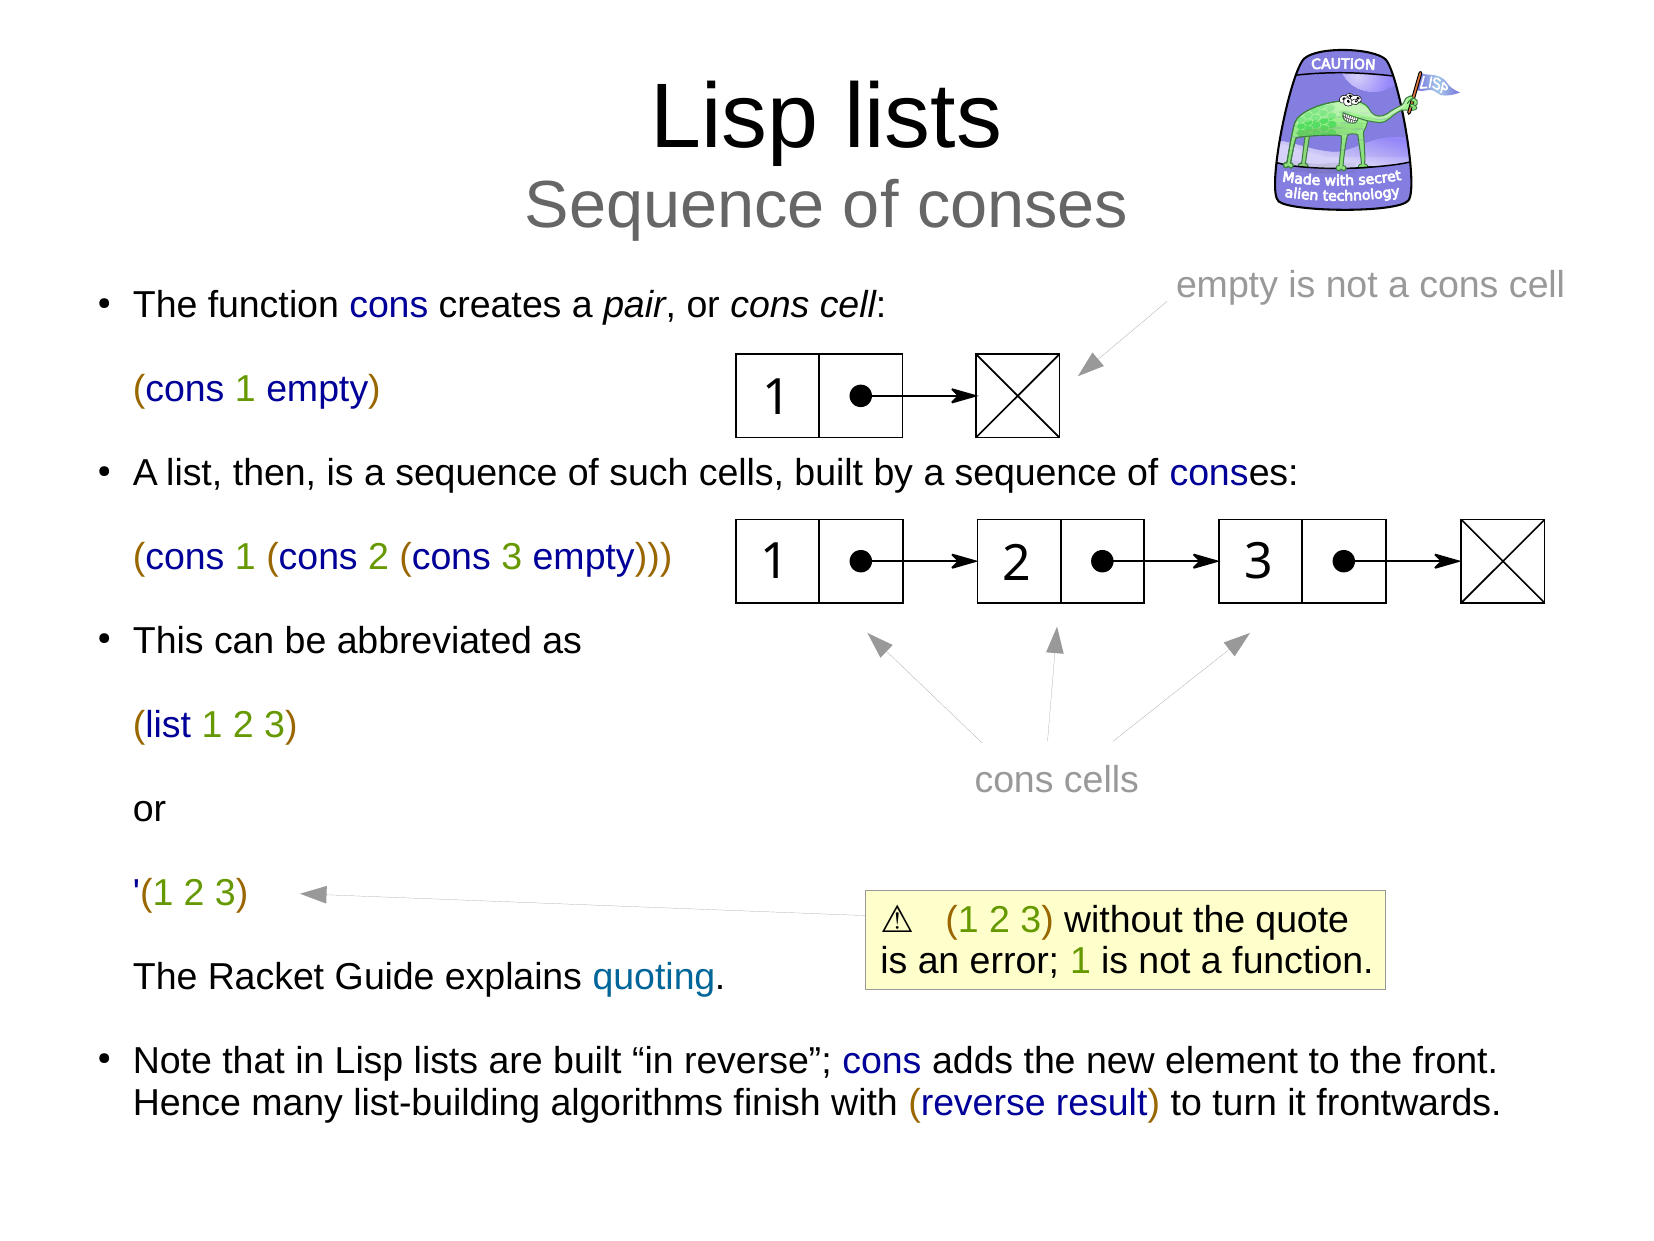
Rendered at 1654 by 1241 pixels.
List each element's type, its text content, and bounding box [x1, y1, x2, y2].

text_box The function cons creates a pair, or cons cell: (cons 1 empty) A list, then, is a sequence of such cells, built by a sequence of conses: (cons 1 (cons 2 (cons 3 empty))) This can be abbreviated as (list 1 2 3) or '(1 2 3) The Racket Guide explains quoting. Note that in Lisp lists are built “in reverse”; cons adds the new element to the front. Hence many list-building algorithms finish with (reverse result) to turn it frontwards. [82, 275, 1561, 1215]
picture [1271, 46, 1463, 214]
picture [735, 518, 1546, 604]
text_box ⚠ (1 2 3) without the quote is an error; 1 is not a function. [865, 890, 1389, 990]
text_box cons cells [959, 750, 1154, 808]
picture [734, 353, 1061, 439]
text_box empty is not a cons cell [1161, 256, 1581, 314]
title Lisp lists Sequence of conses [82, 49, 1571, 257]
